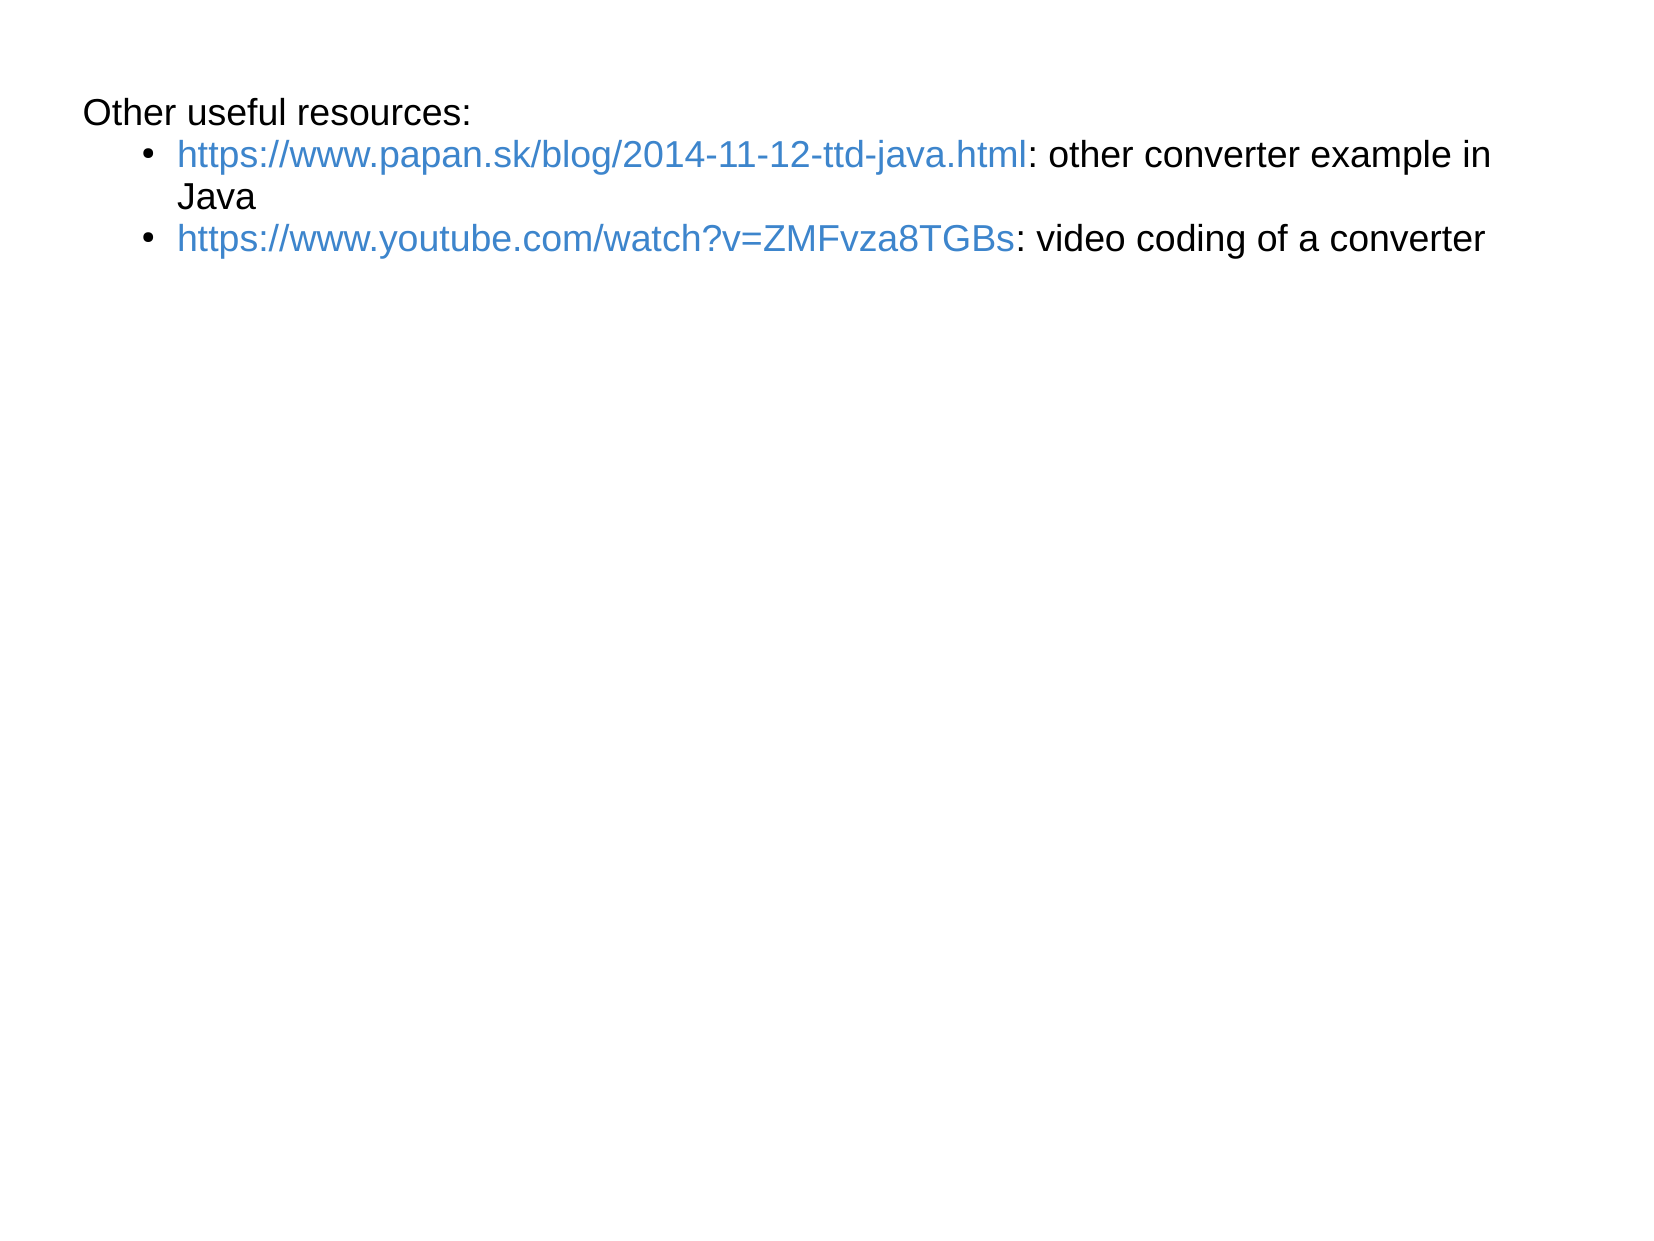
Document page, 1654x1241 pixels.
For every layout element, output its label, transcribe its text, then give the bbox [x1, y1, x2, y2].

subtitle Other useful resources: https://www.papan.sk/blog/2014-11-12-ttd-java.html: other converter example in Java https://www.youtube.com/watch?v=ZMFvza8TGBs: video coding of a converter [82, 49, 1571, 1010]
